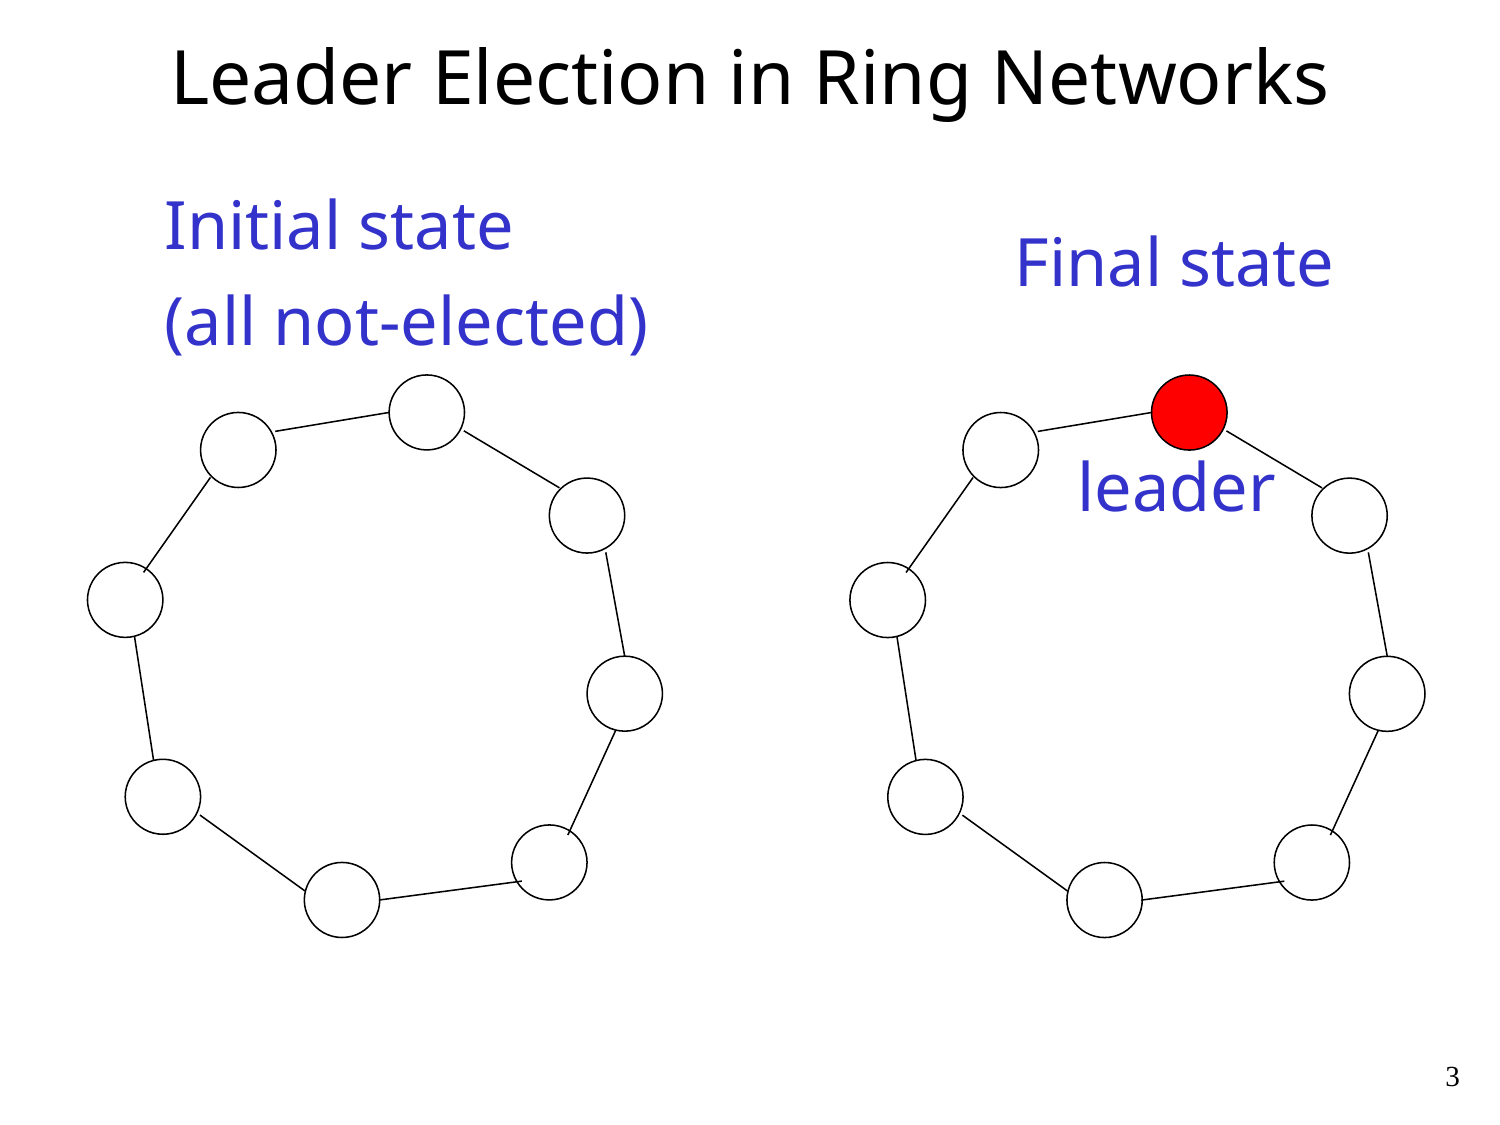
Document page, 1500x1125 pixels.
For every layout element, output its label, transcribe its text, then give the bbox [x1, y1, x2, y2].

text_box Initial state (all not-elected) [150, 174, 664, 367]
text_box [1151, 375, 1228, 437]
text_box Final state [999, 212, 1351, 308]
title Leader Election in Ring Networks [24, 24, 1476, 126]
text_box <number> [1162, 1049, 1476, 1101]
text_box leader [1062, 437, 1292, 533]
